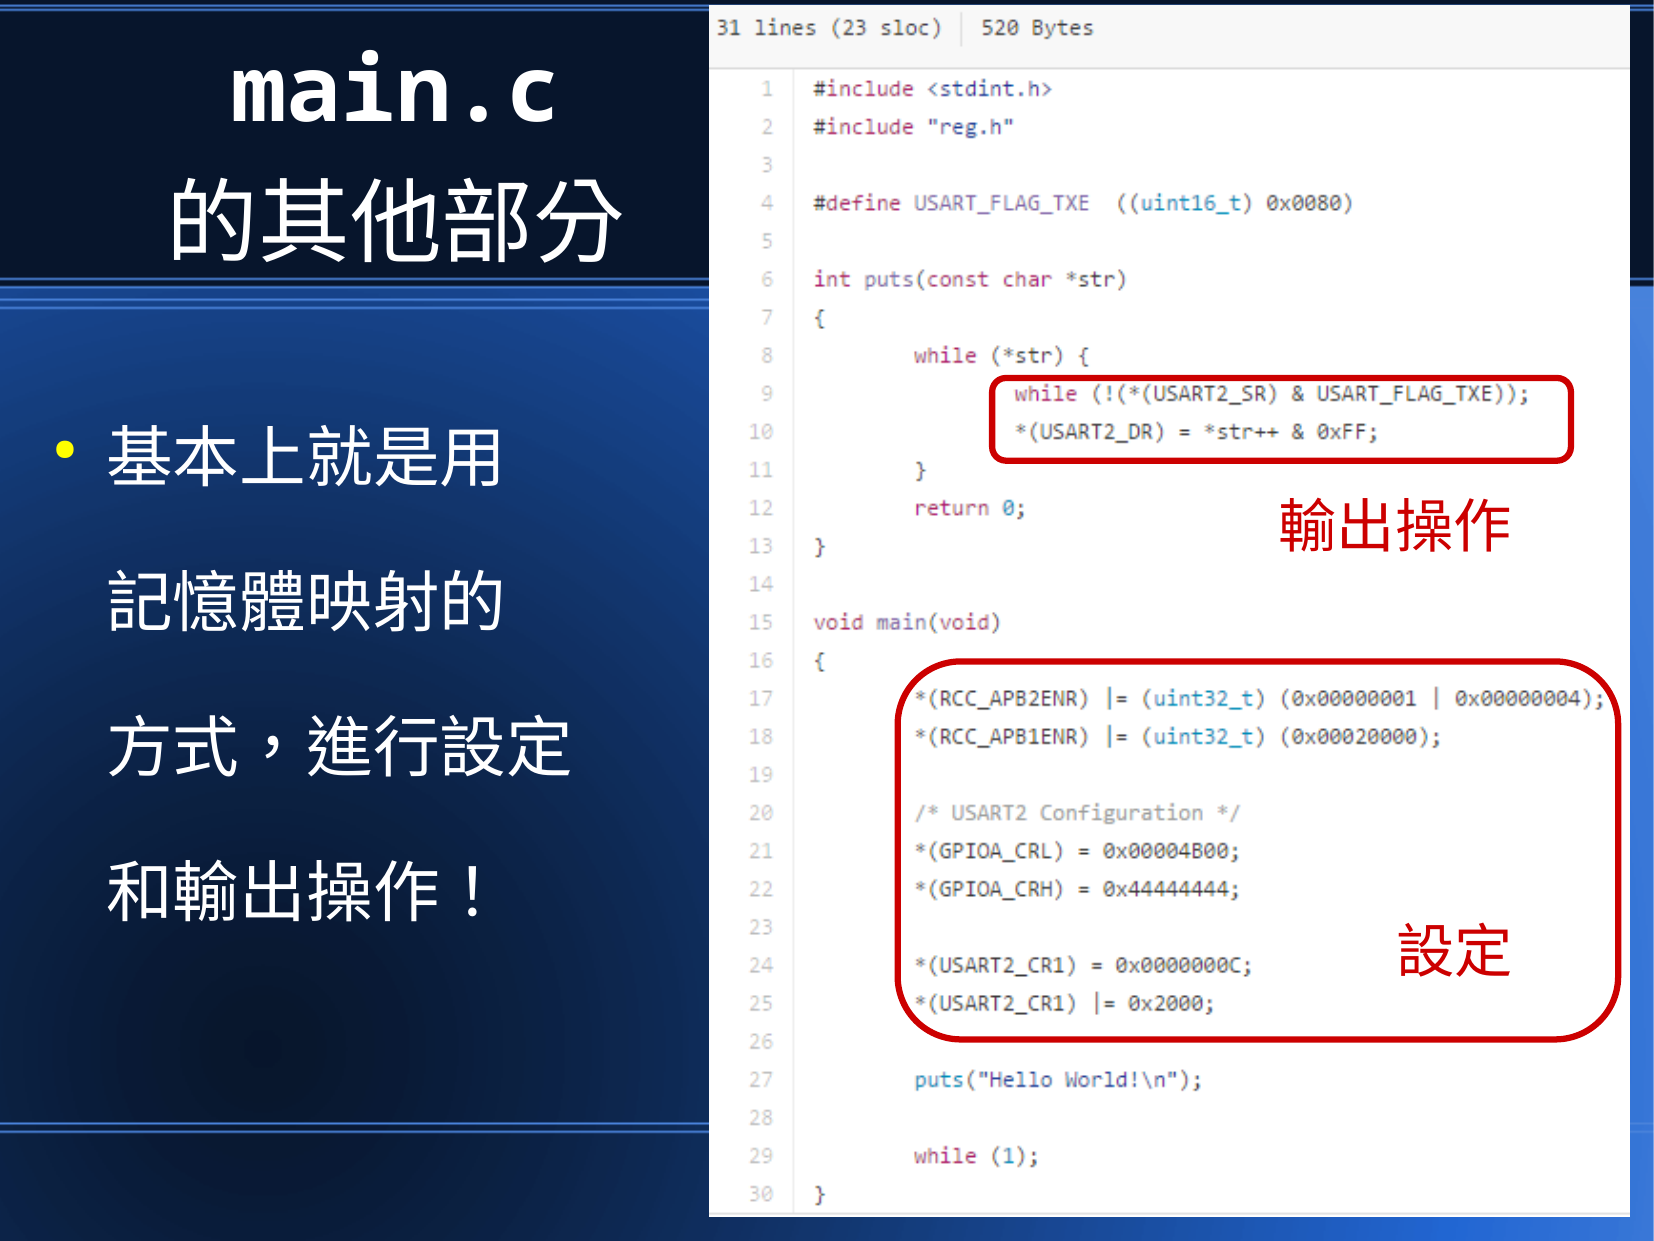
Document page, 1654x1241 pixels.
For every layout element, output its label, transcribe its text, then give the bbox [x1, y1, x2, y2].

list 基本上就是用 記憶體映射的 方式，進行設定 和輸出操作！ [35, 355, 710, 1241]
picture [0, 0, 1654, 1241]
title main.c 的其他部分 [82, 42, 709, 263]
text_box 設定 [1381, 897, 1529, 983]
text_box 輸出操作 [1263, 472, 1528, 558]
